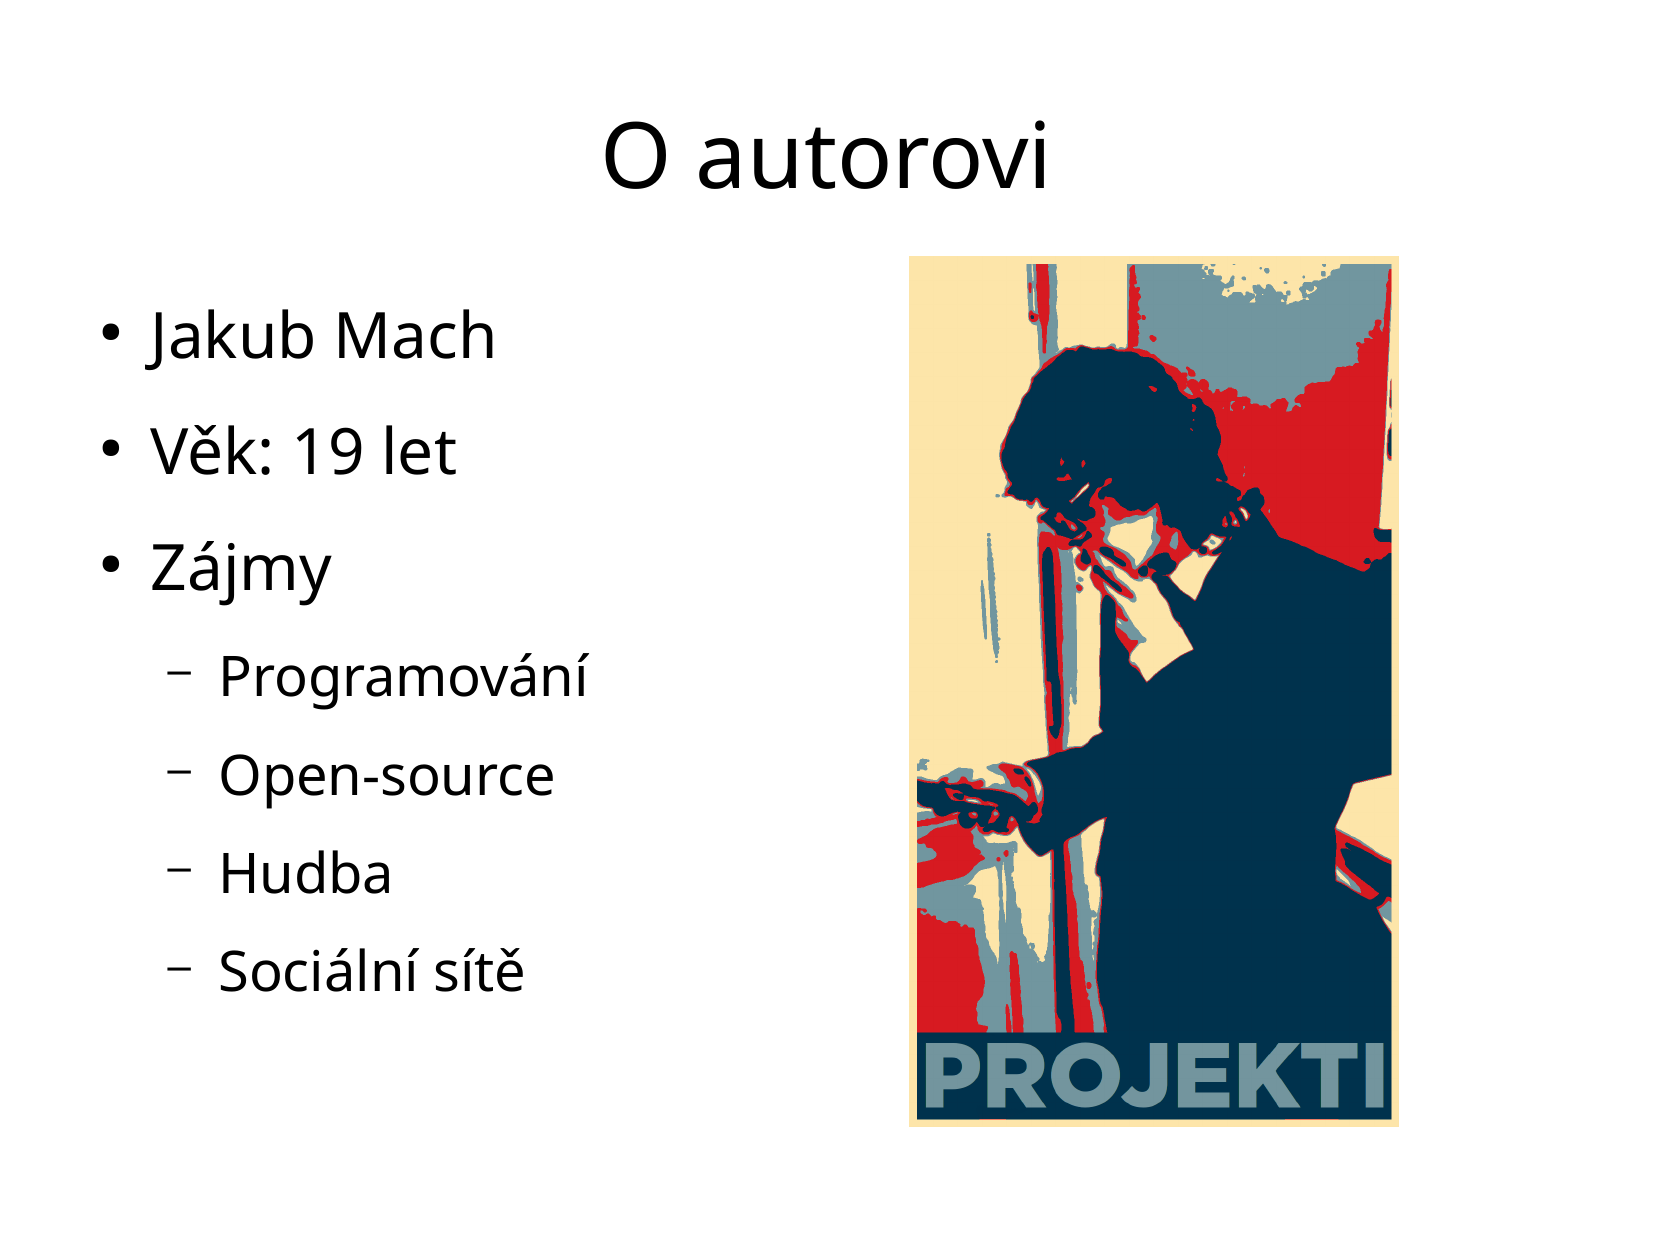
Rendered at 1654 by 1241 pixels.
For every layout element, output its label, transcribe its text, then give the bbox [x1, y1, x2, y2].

list Jakub Mach Věk: 19 let Zájmy Programování Open-source Hudba Sociální sítě [82, 290, 809, 1010]
title O autorovi [82, 49, 1571, 257]
picture [909, 256, 1399, 1127]
